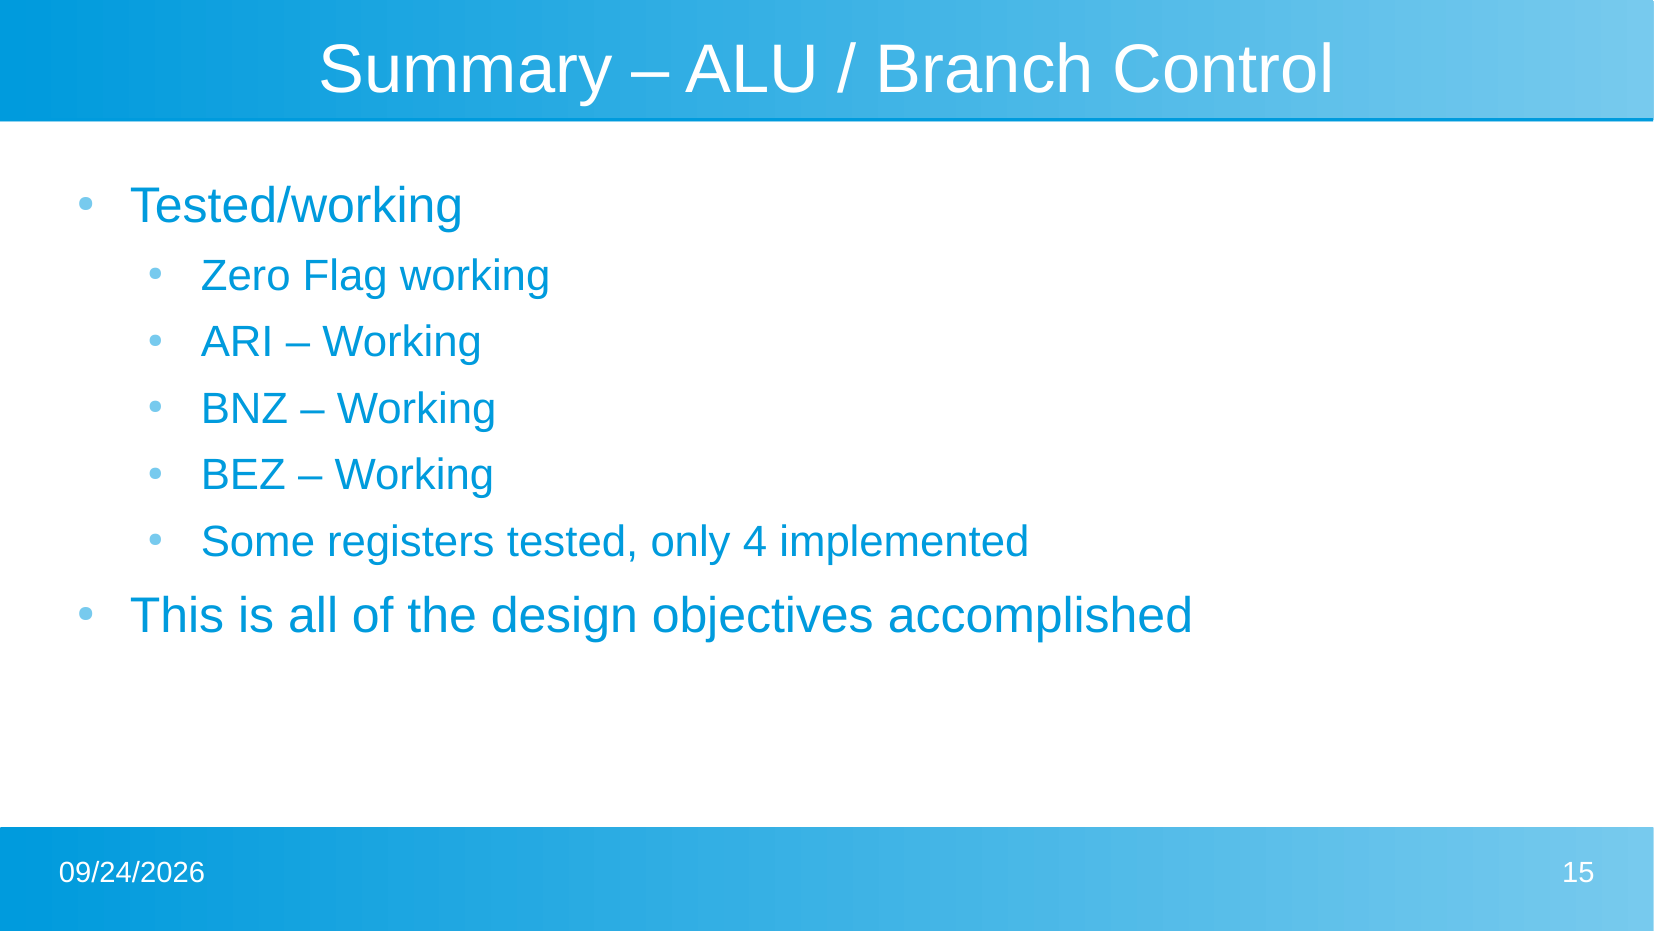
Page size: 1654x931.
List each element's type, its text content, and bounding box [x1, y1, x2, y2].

list Tested/working Zero Flag working ARI – Working BNZ – Working BEZ – Working Some registers tested, only 4 implemented This is all of the design objectives accomplished [59, 177, 1595, 768]
title Summary – ALU / Branch Control [59, 29, 1595, 108]
